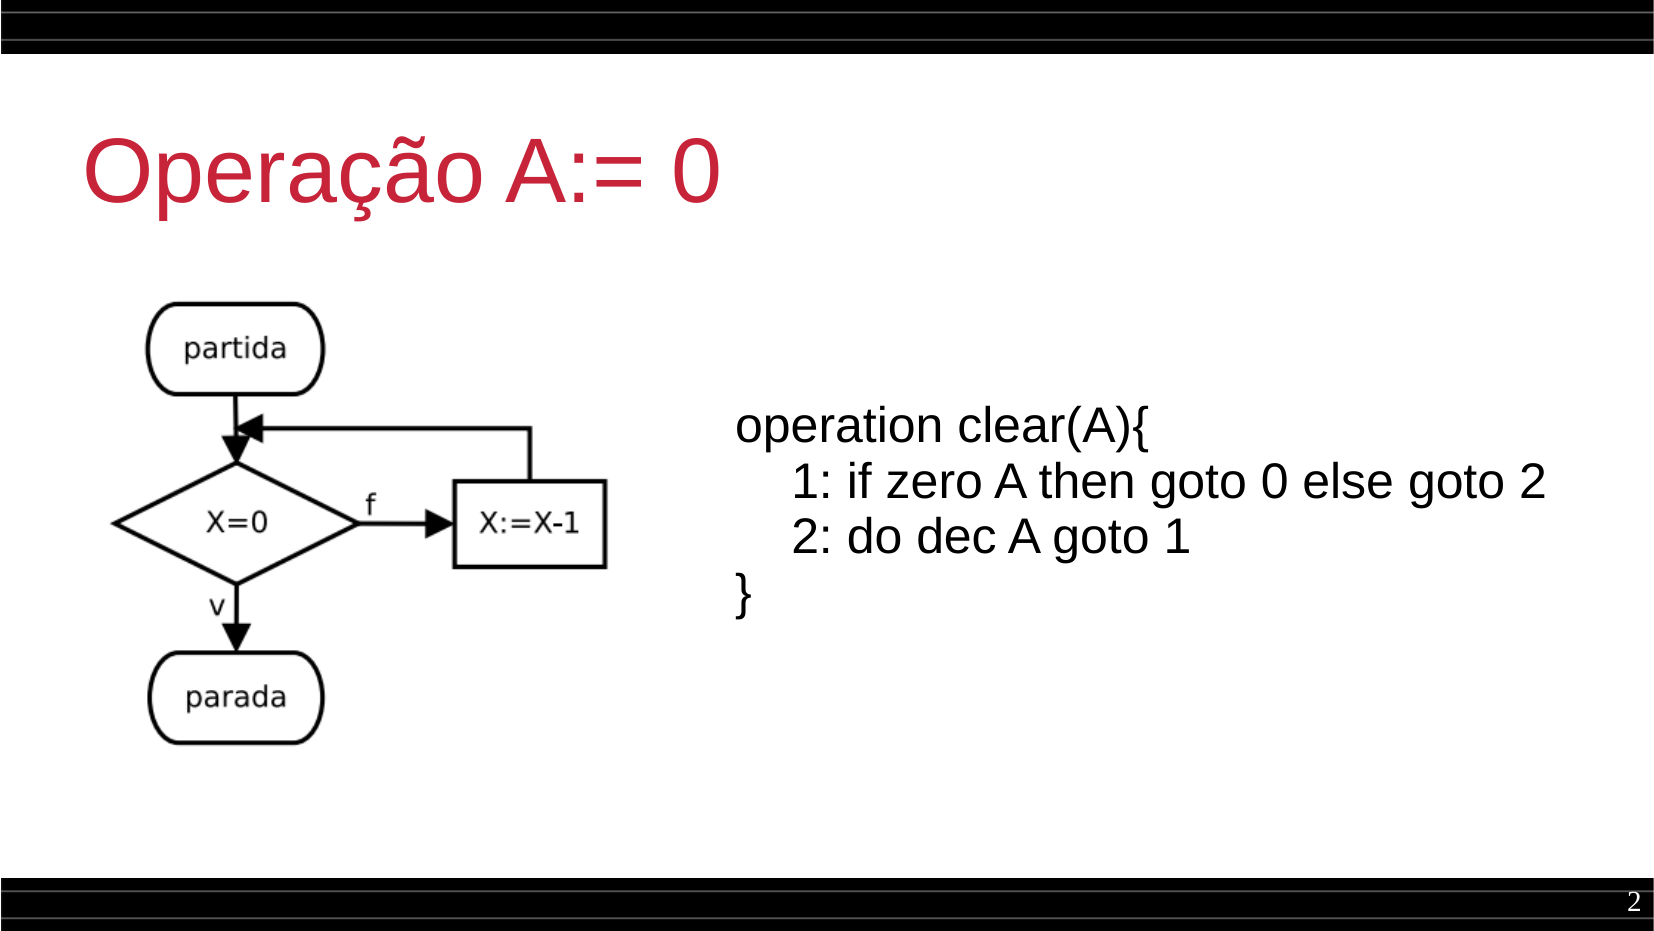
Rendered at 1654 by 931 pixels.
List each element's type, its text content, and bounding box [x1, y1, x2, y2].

picture [93, 295, 626, 756]
picture [1, 878, 1654, 931]
picture [1, 0, 1654, 54]
title Operação A:= 0 [82, 92, 1571, 249]
text_box operation clear(A){ 1: if zero A then goto 0 else goto 2 2: do dec A goto 1 } [720, 389, 1571, 670]
